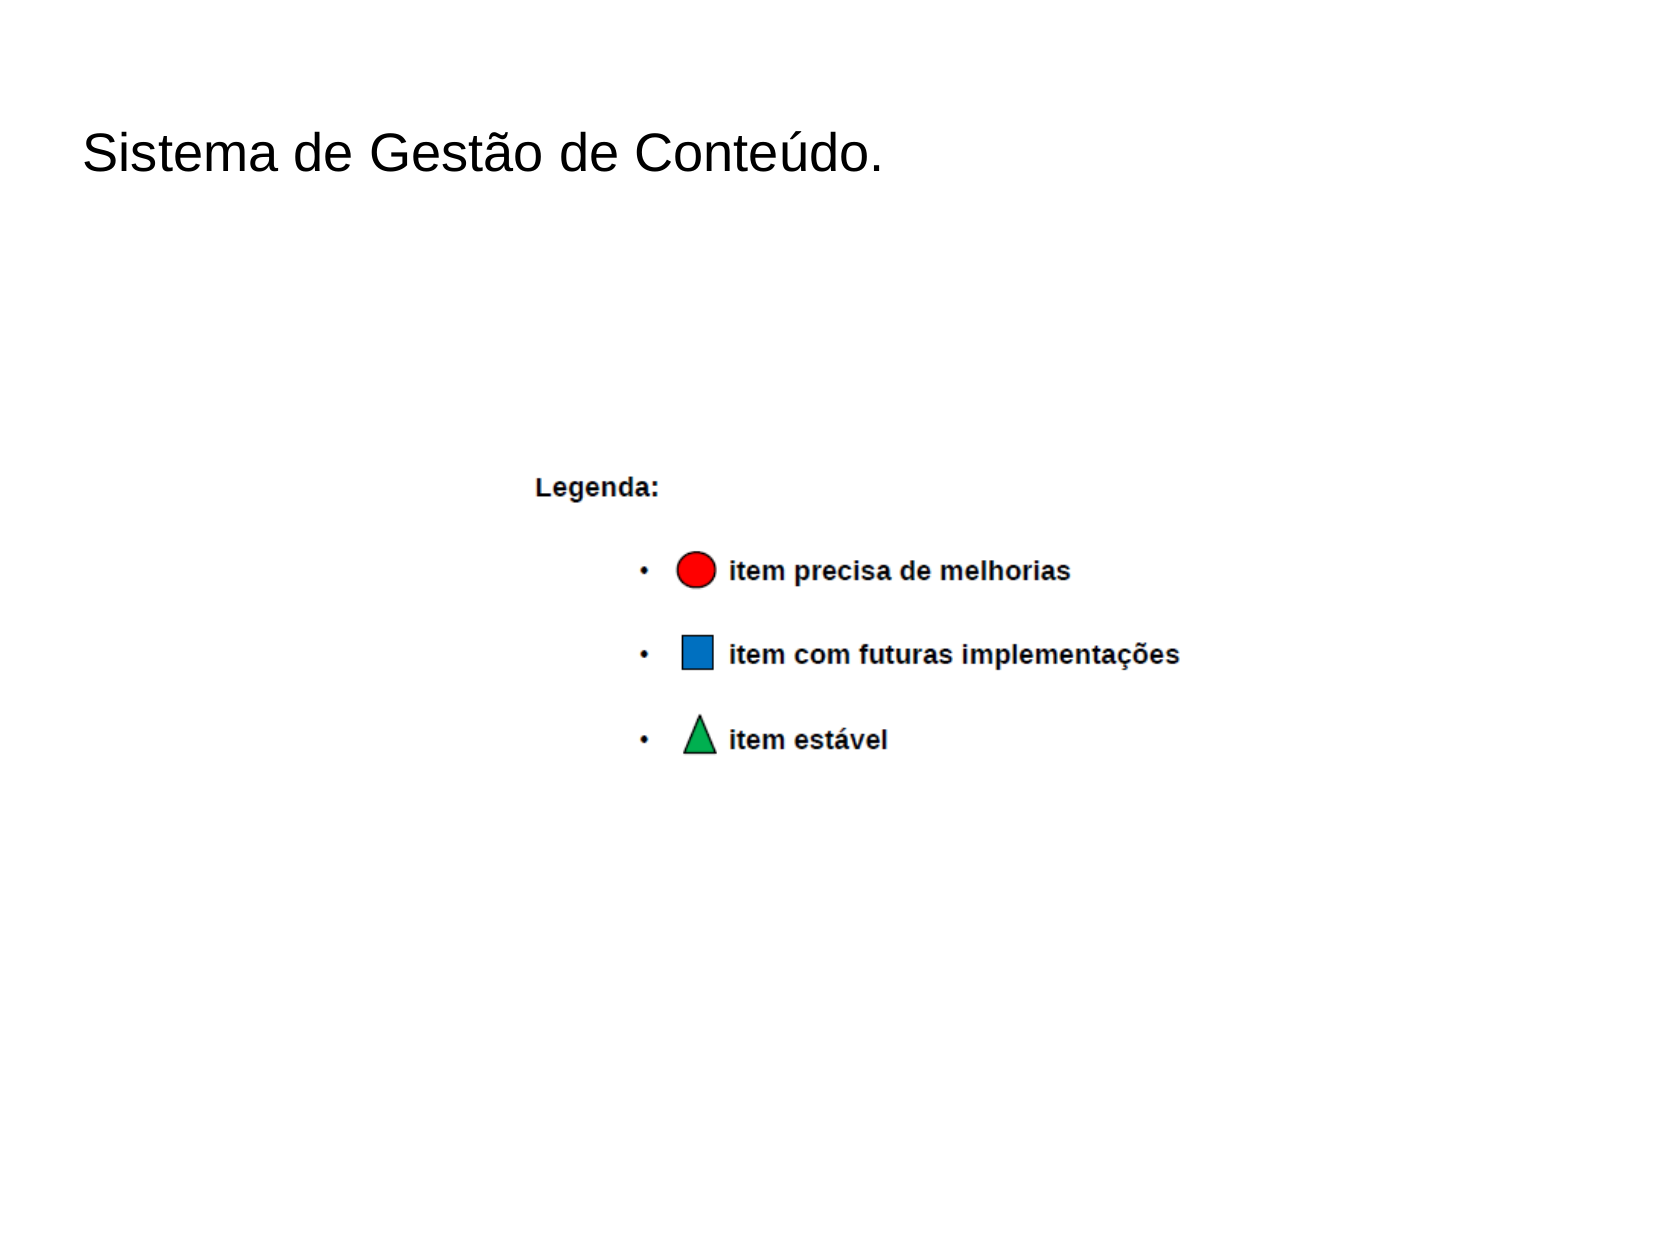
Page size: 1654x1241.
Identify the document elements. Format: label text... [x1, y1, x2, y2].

title Sistema de Gestão de Conteúdo. [82, 49, 1571, 247]
picture [9, 247, 1654, 1238]
